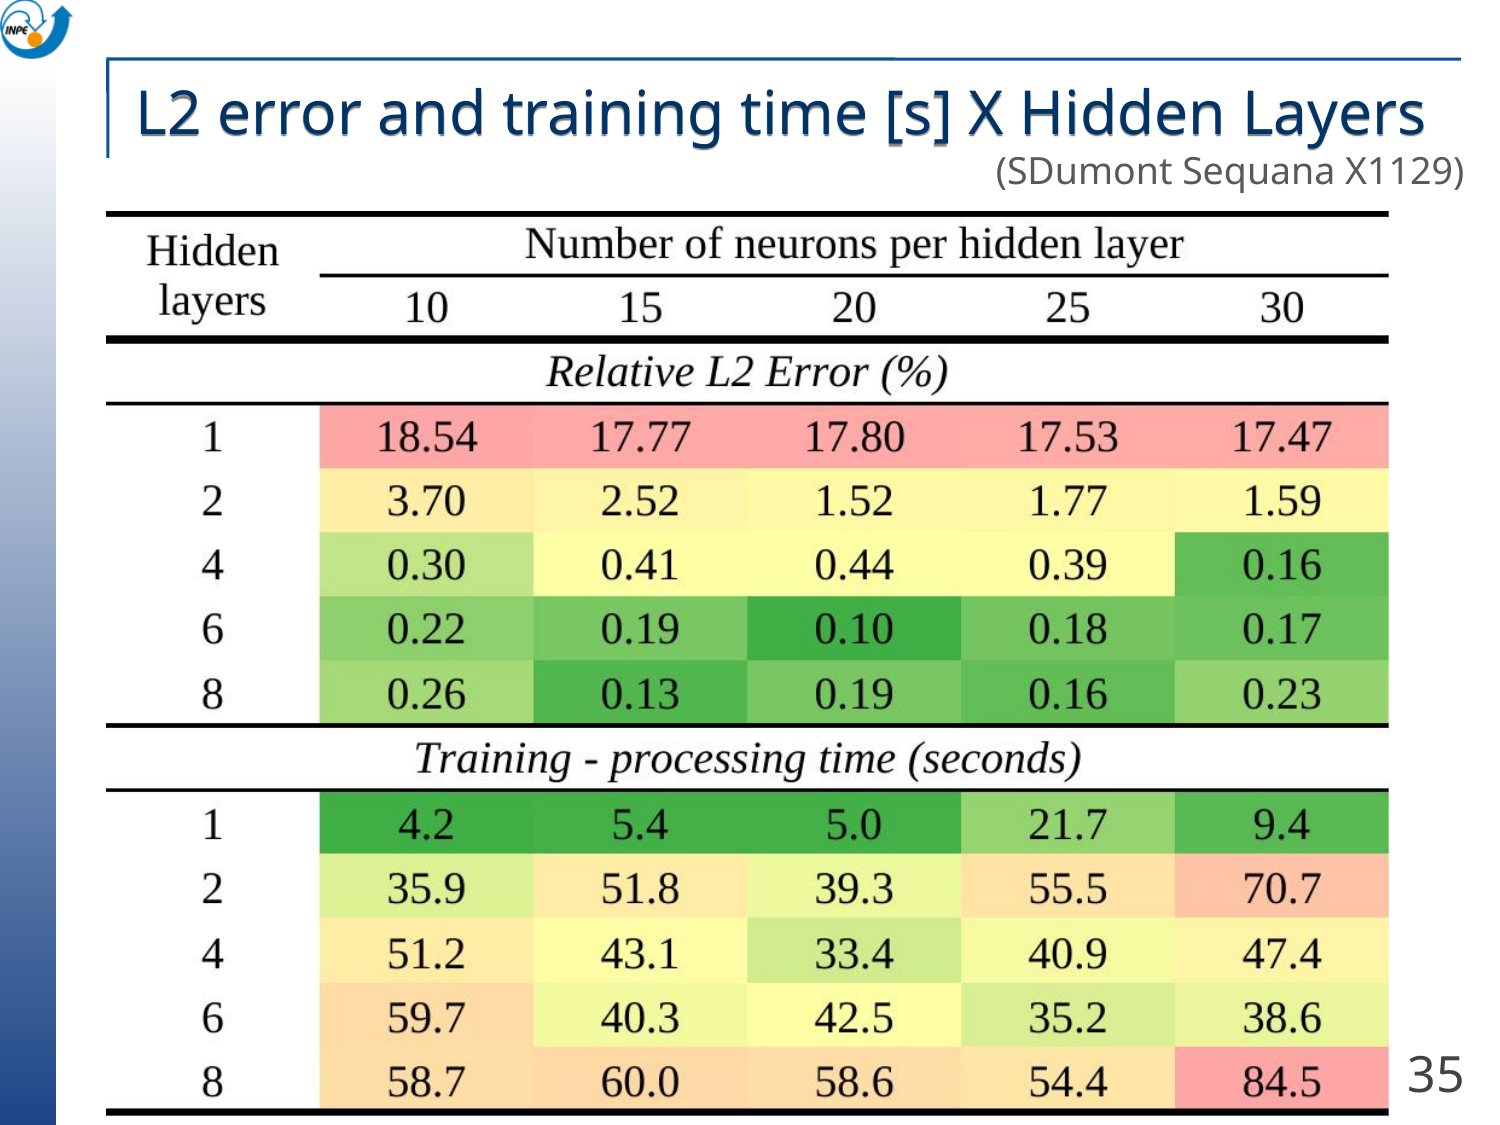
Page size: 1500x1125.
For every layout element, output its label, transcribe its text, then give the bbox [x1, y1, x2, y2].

picture [0, 0, 73, 59]
slide_number 1 [1389, 1033, 1480, 1120]
picture [106, 211, 1390, 1117]
text_box (SDumont Sequana X1129) [895, 131, 1480, 207]
title L2 error and training time [s] X Hidden Layers [106, 59, 1465, 181]
